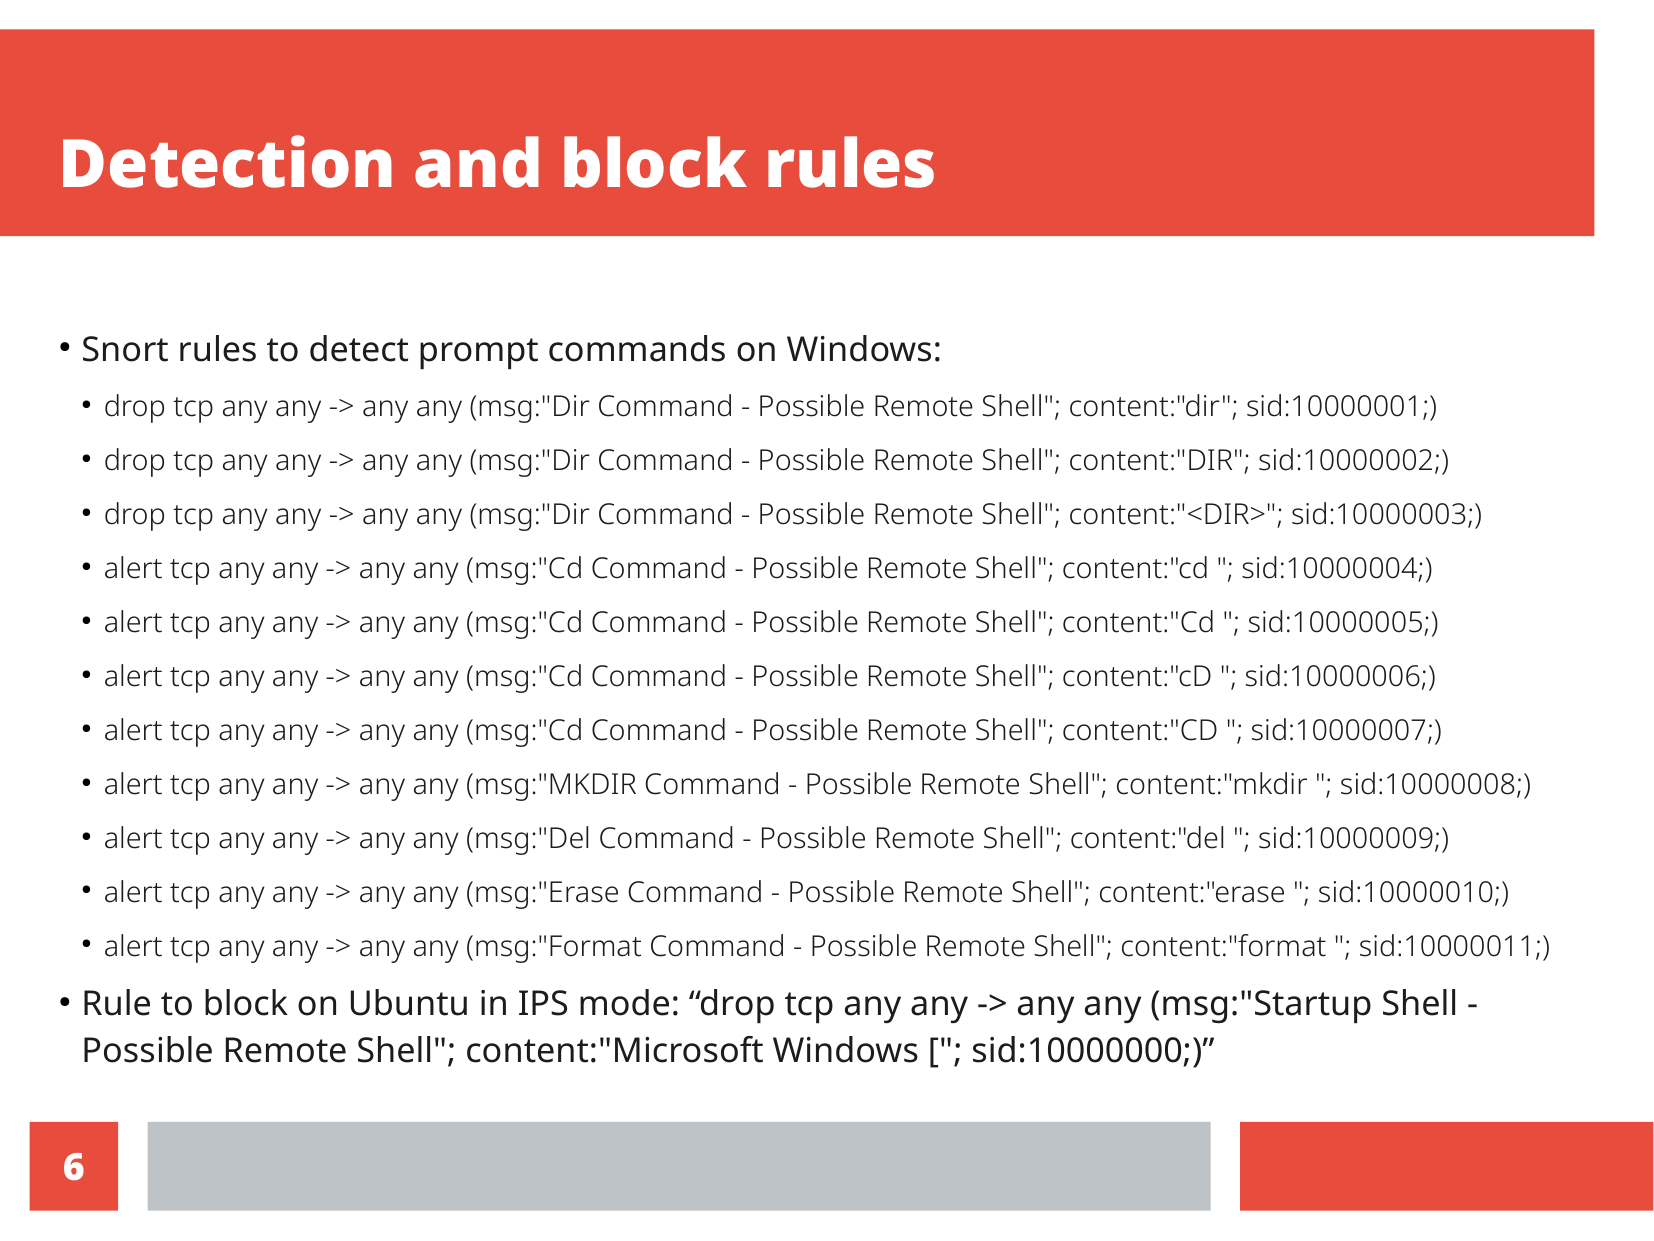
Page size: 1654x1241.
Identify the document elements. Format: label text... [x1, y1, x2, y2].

list Snort rules to detect prompt commands on Windows: drop tcp any any -> any any (msg:"Dir Command - Possible Remote Shell"; content:"dir"; sid:10000001;) drop tcp any any -> any any (msg:"Dir Command - Possible Remote Shell"; content:"DIR"; sid:10000002;) drop tcp any any -> any any (msg:"Dir Command - Possible Remote Shell"; content:"<DIR>"; sid:10000003;) alert tcp any any -> any any (msg:"Cd Command - Possible Remote Shell"; content:"cd "; sid:10000004;) alert tcp any any -> any any (msg:"Cd Command - Possible Remote Shell"; content:"Cd "; sid:10000005;) alert tcp any any -> any any (msg:"Cd Command - Possible Remote Shell"; content:"cD "; sid:10000006;) alert tcp any any -> any any (msg:"Cd Command - Possible Remote Shell"; content:"CD "; sid:10000007;) alert tcp any any -> any any (msg:"MKDIR Command - Possible Remote Shell"; content:"mkdir "; sid:10000008;) alert tcp any any -> any any (msg:"Del Command - Possible Remote Shell"; content:"del "; sid:10000009;) alert tcp any any -> any any (msg:"Erase Command - Possible Remote Shell"; content:"erase "; sid:10000010;) alert tcp any any -> any any (msg:"Format Command - Possible Remote Shell"; content:"format "; sid:10000011;) Rule to block on Ubuntu in IPS mode: “drop tcp any any -> any any (msg:"Startup Shell - Possible Remote Shell"; content:"Microsoft Windows ["; sid:10000000;)” [59, 324, 1565, 1093]
title Detection and block rules [59, 58, 1595, 207]
